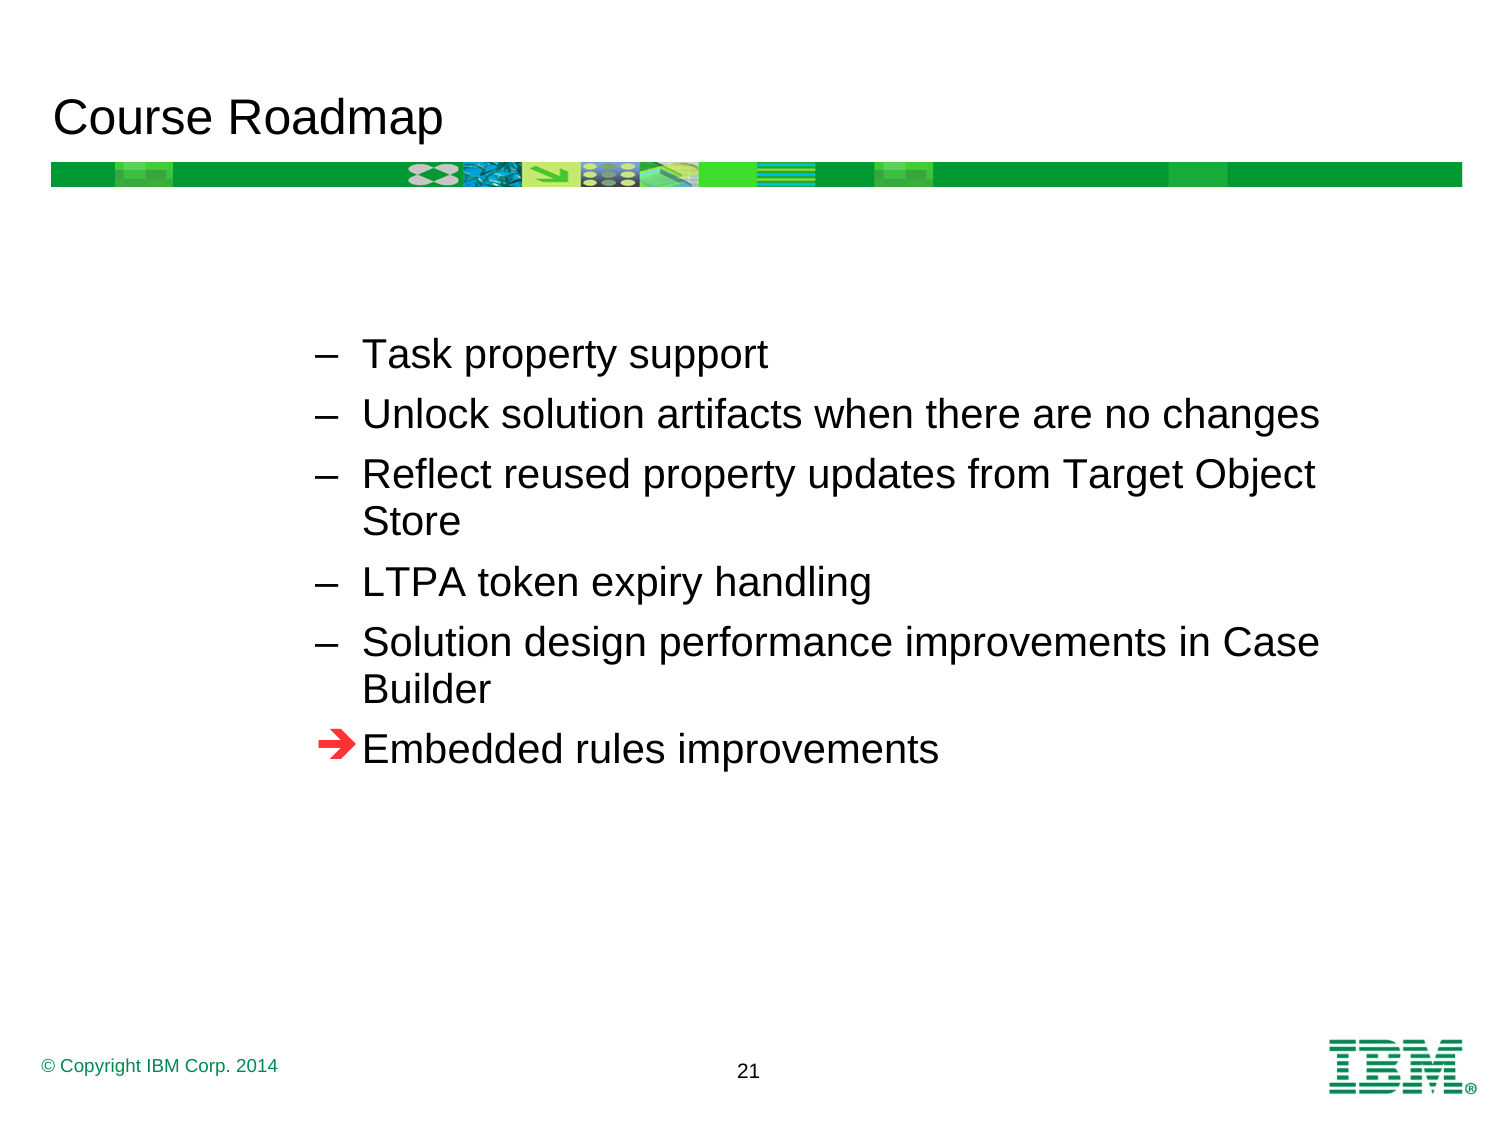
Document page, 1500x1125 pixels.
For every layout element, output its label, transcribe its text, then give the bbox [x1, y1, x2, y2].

picture [1327, 1037, 1479, 1096]
picture [50, 161, 1463, 189]
title Course Roadmap [37, 45, 1388, 188]
list Task property support Unlock solution artifacts when there are no changes Reflect reused property updates from Target Object Store LTPA token expiry handling Solution design performance improvements in Case Builder Embedded rules improvements [75, 262, 1426, 1005]
